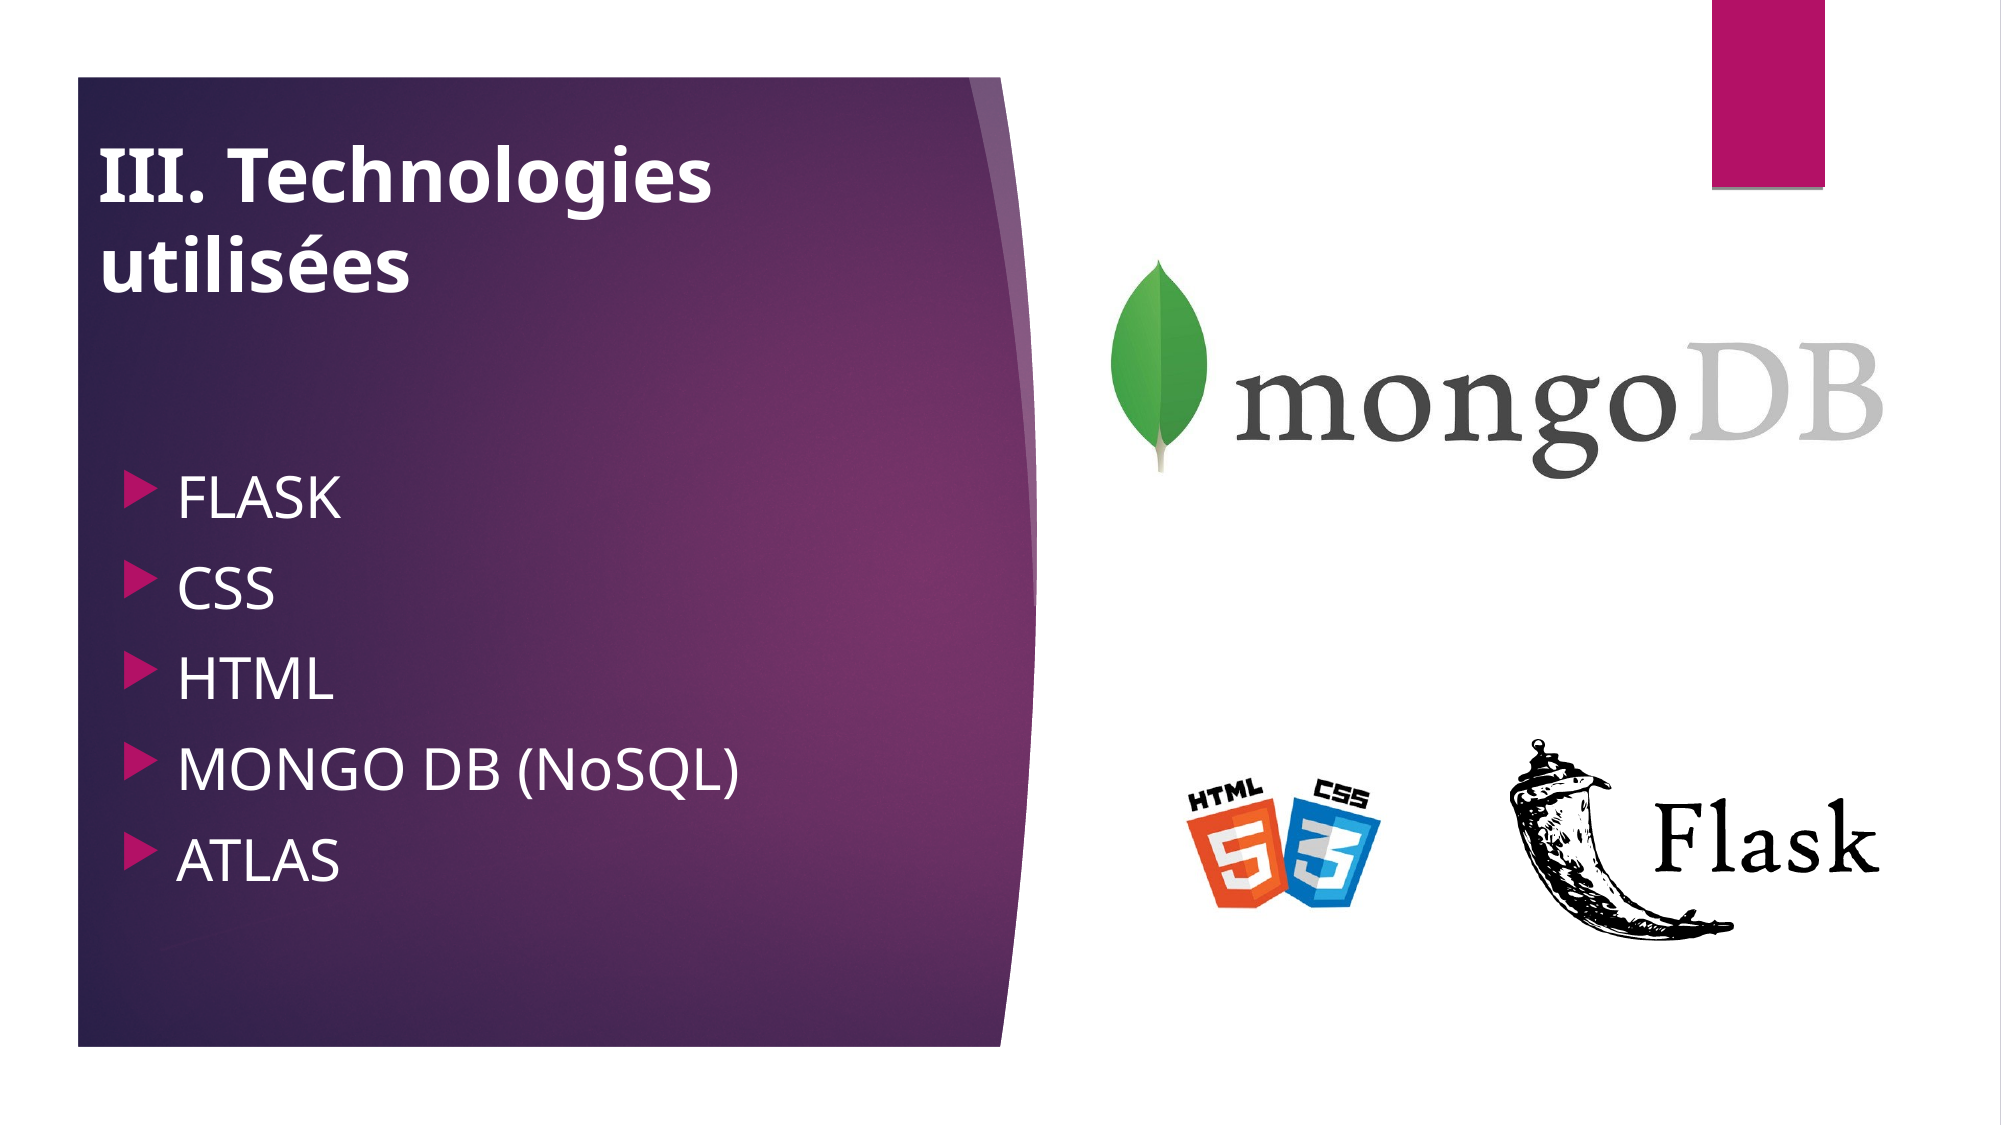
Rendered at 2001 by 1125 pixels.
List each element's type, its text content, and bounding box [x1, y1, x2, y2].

picture [1099, 243, 1894, 508]
picture [1099, 738, 1483, 955]
title III. Technologies utilisées [83, 103, 1016, 331]
list FLASK CSS HTML MONGO DB (NoSQL) ATLAS [104, 396, 972, 1023]
picture [1510, 739, 1894, 955]
text_box [0, 0, 2000, 1125]
